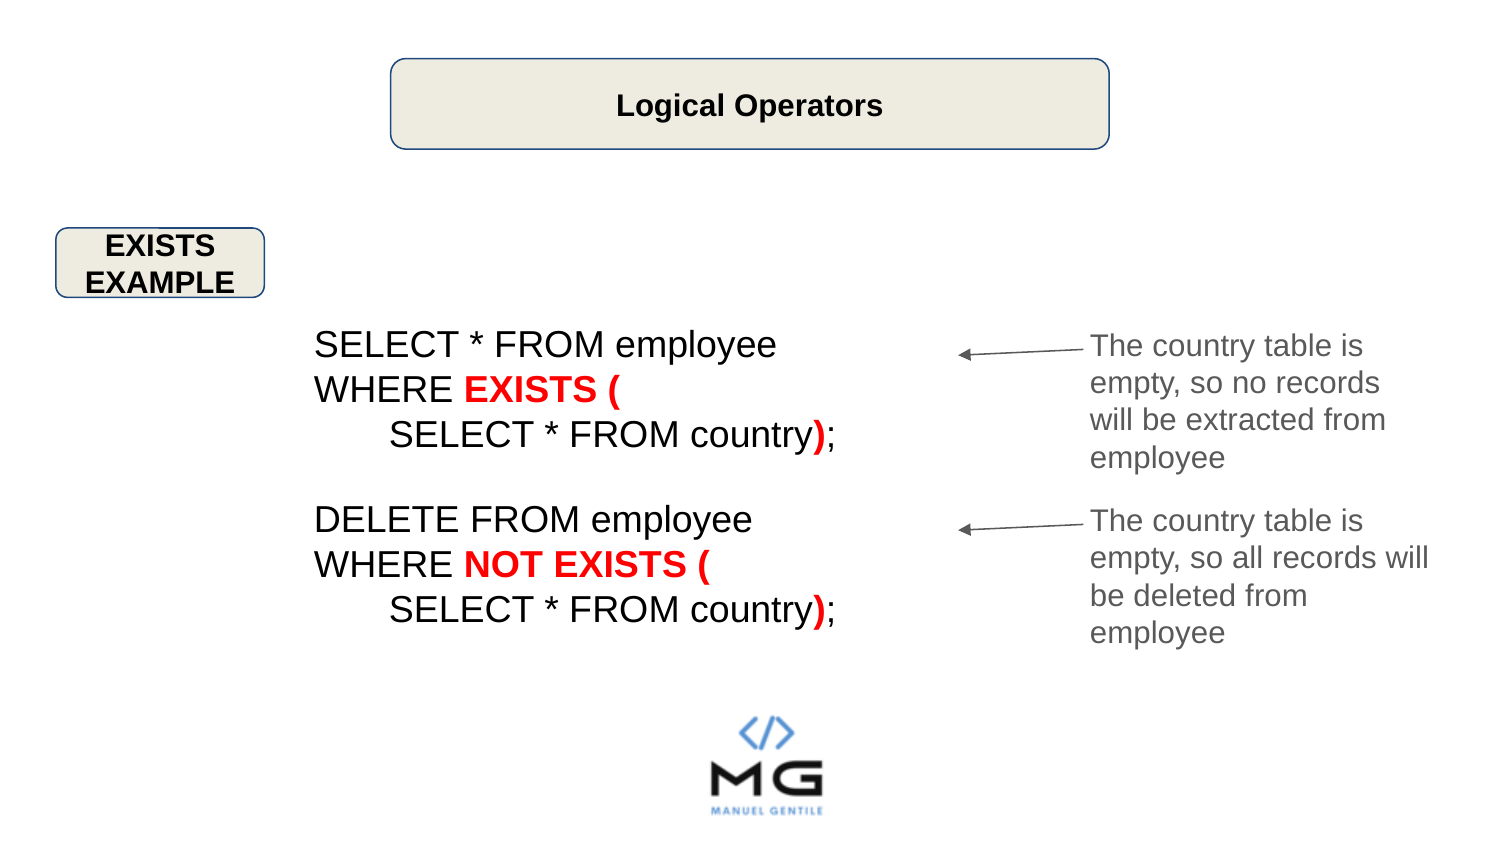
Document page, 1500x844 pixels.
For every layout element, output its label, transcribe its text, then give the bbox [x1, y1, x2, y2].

text_box Logical Operators [390, 58, 1110, 150]
picture [688, 687, 846, 844]
text_box The country table is empty, so no records will be extracted from employee [1074, 309, 1447, 475]
text_box DELETE FROM employee WHERE NOT EXISTS ( SELECT * FROM country); [298, 480, 1066, 550]
text_box EXISTS EXAMPLE [55, 227, 265, 298]
text_box The country table is empty, so all records will be deleted from employee [1074, 484, 1447, 650]
text_box SELECT * FROM employee WHERE EXISTS ( SELECT * FROM country); [298, 305, 1066, 375]
